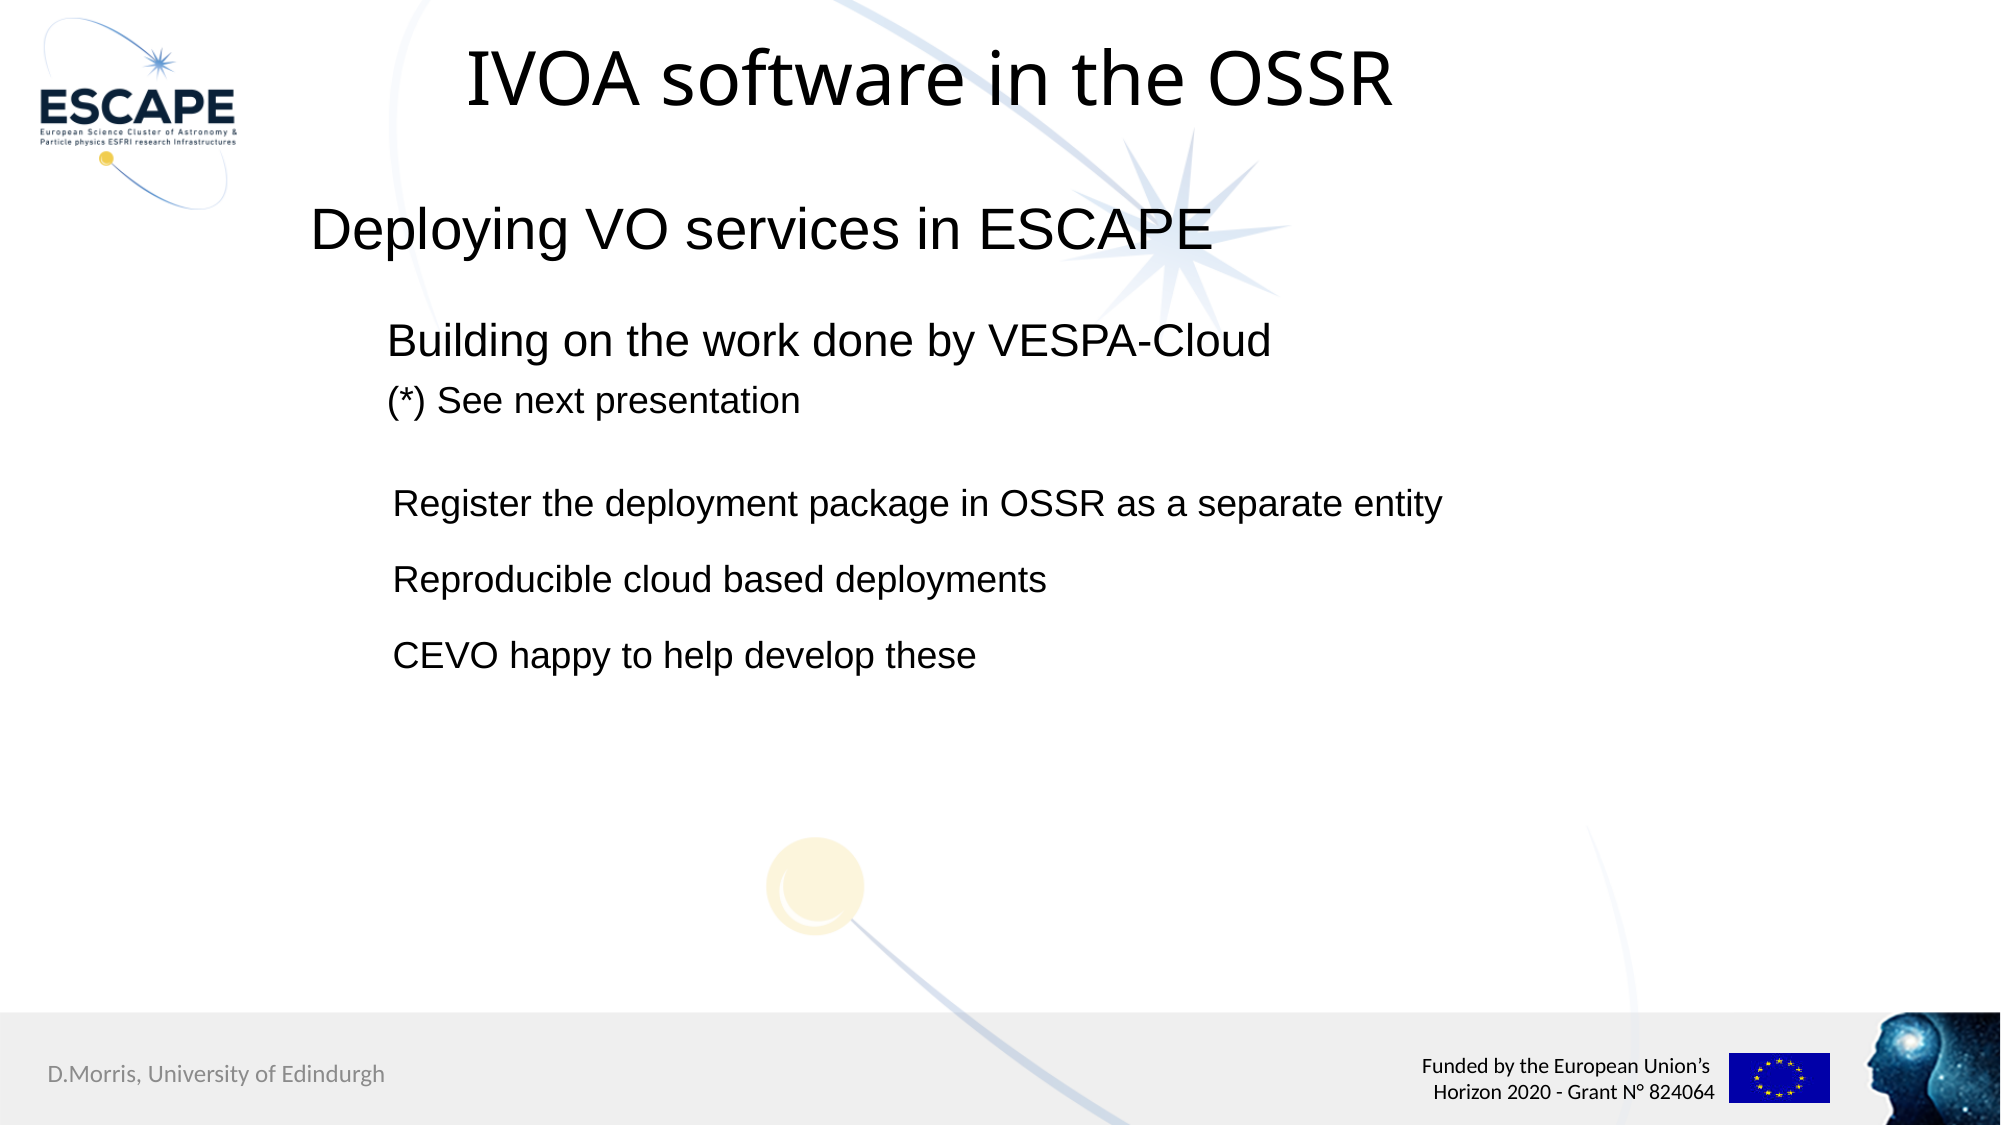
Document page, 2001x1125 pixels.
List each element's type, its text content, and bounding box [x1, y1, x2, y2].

text_box Reproducible cloud based deployments [378, 551, 1340, 609]
text_box (*) See next presentation [372, 372, 816, 429]
footer D.Morris, University of Edindurgh [32, 1042, 414, 1103]
text_box CEVO happy to help develop these [377, 626, 1003, 686]
text_box Building on the work done by VESPA-Cloud [372, 307, 1312, 387]
text_box Register the deployment package in OSSR as a separate entity [377, 474, 1459, 532]
picture [0, 0, 2001, 1125]
title IVOA software in the OSSR [450, 11, 1489, 150]
text_box Deploying VO services in ESCAPE [295, 189, 1486, 269]
